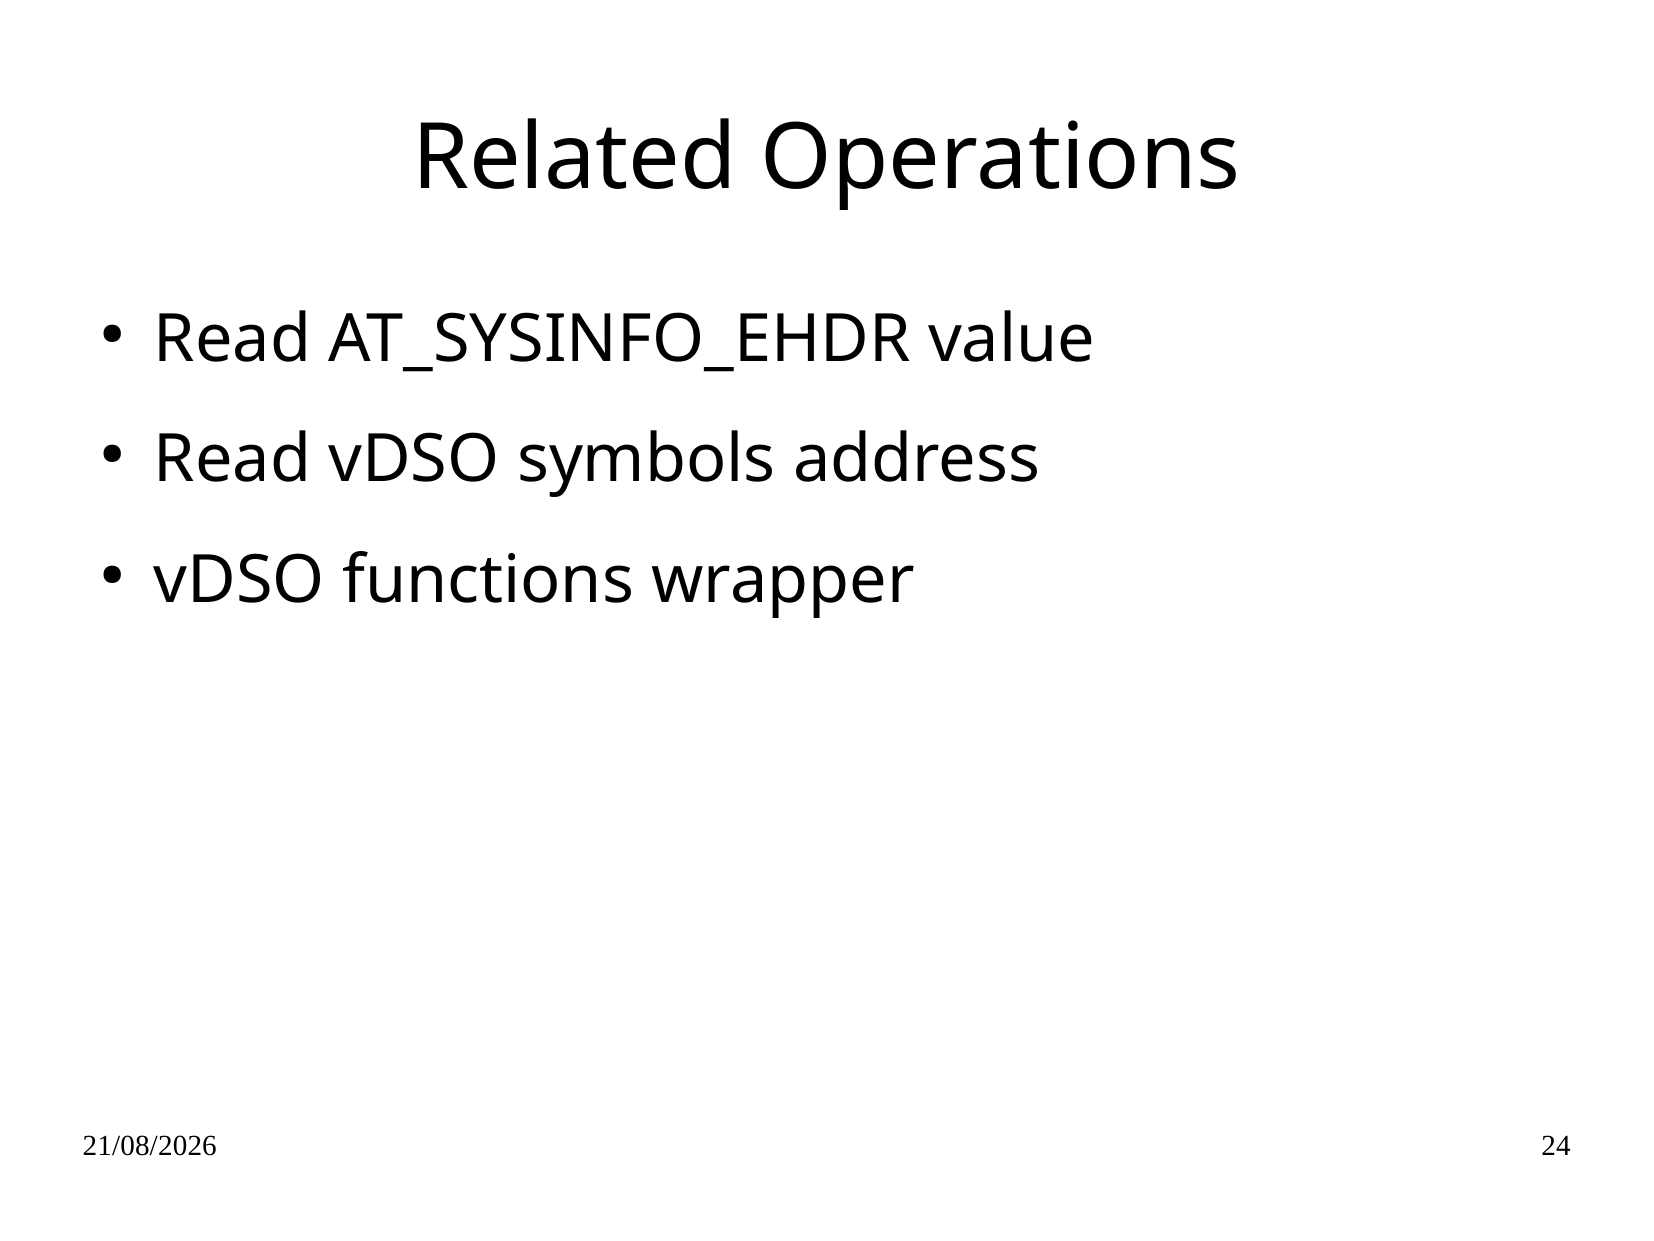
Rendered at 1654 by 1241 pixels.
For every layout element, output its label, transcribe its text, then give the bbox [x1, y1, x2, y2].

list Read AT_SYSINFO_EHDR value Read vDSO symbols address vDSO functions wrapper [82, 290, 1571, 1010]
title Related Operations [82, 49, 1571, 257]
